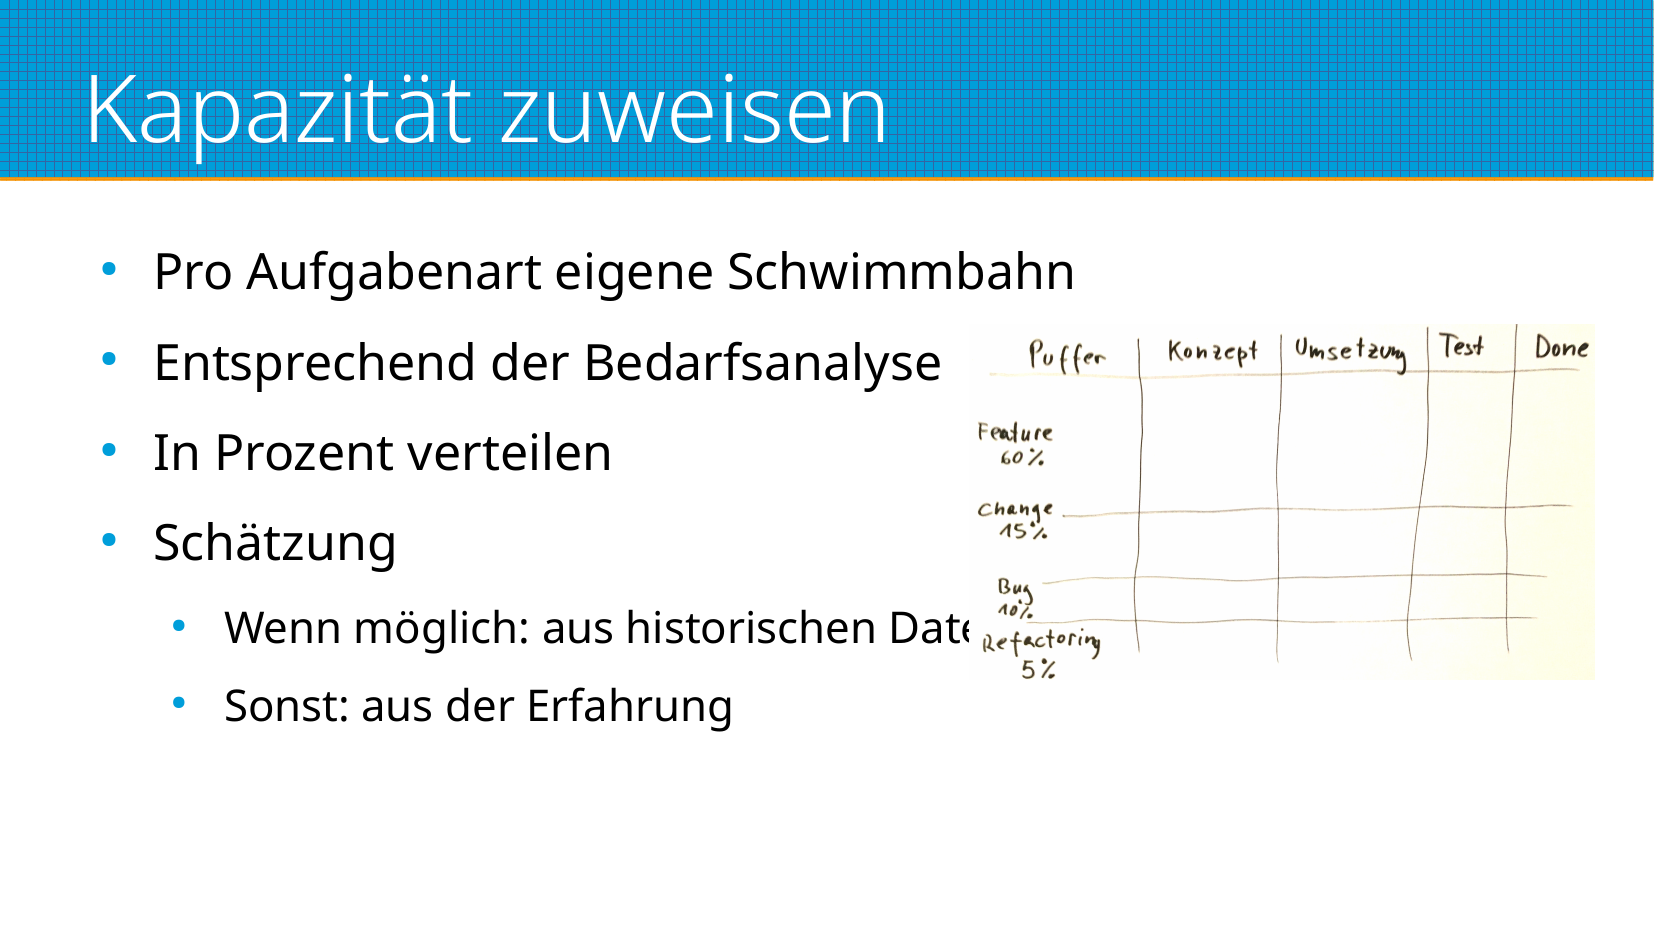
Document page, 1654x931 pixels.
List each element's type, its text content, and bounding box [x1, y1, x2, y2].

title Kapazität zuweisen [82, 14, 1571, 171]
list Pro Aufgabenart eigene Schwimmbahn Entsprechend der Bedarfsanalyse In Prozent verteilen Schätzung Wenn möglich: aus historischen Daten Sonst: aus der Erfahrung [82, 236, 1123, 811]
picture [969, 324, 1595, 680]
